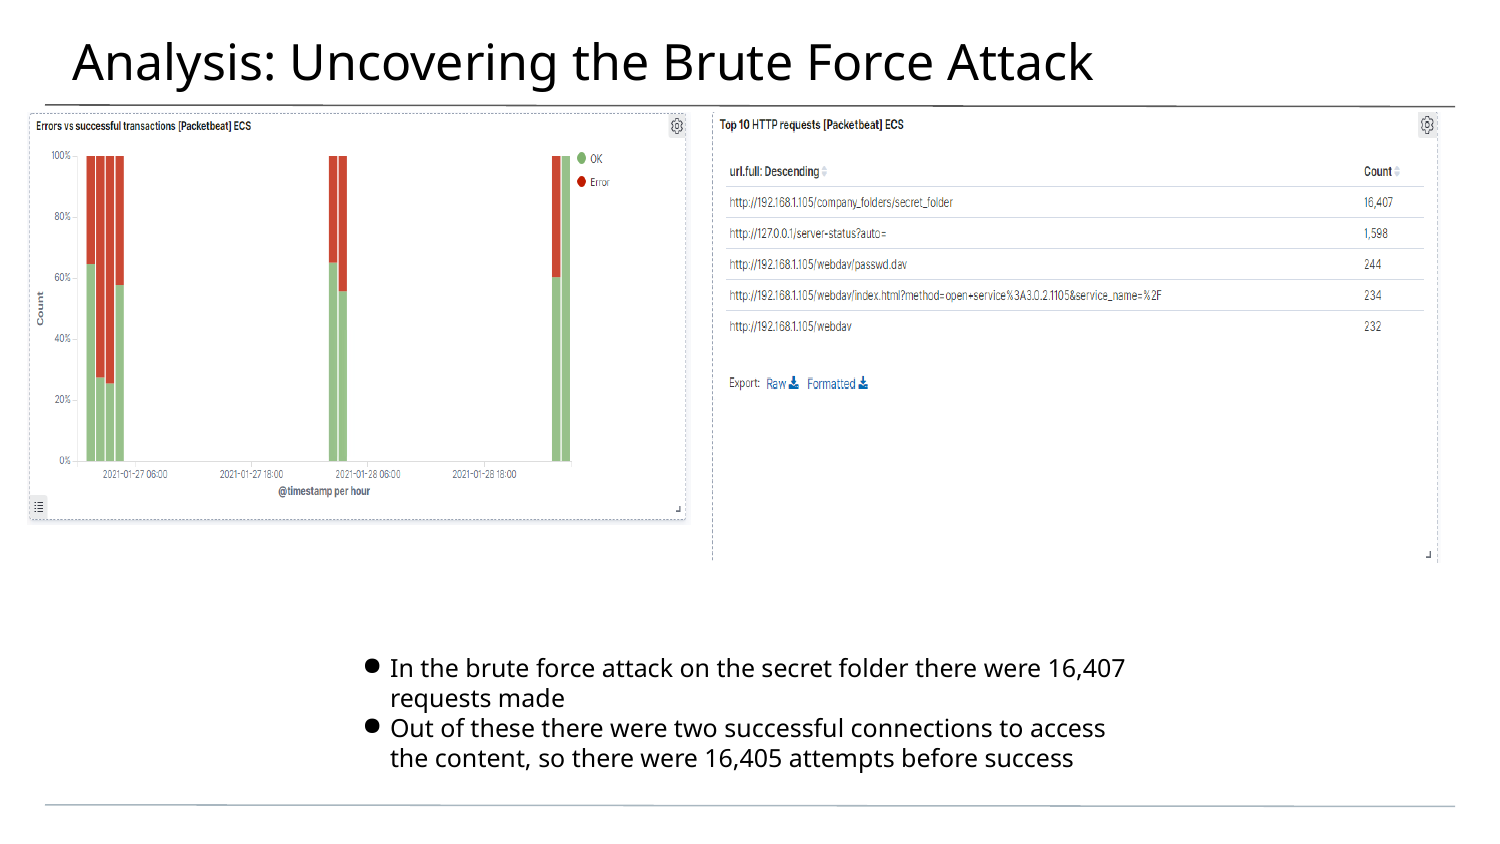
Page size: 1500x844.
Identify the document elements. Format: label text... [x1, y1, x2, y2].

picture [27, 112, 691, 526]
title Analysis: Uncovering the Brute Force Attack [0, 0, 1500, 88]
picture [712, 112, 1441, 563]
subtitle In the brute force attack on the secret folder there were 16,407 requests made Out of these there were two successful connections to access the content, so there were 16,405 attempts before success [262, 637, 1213, 797]
